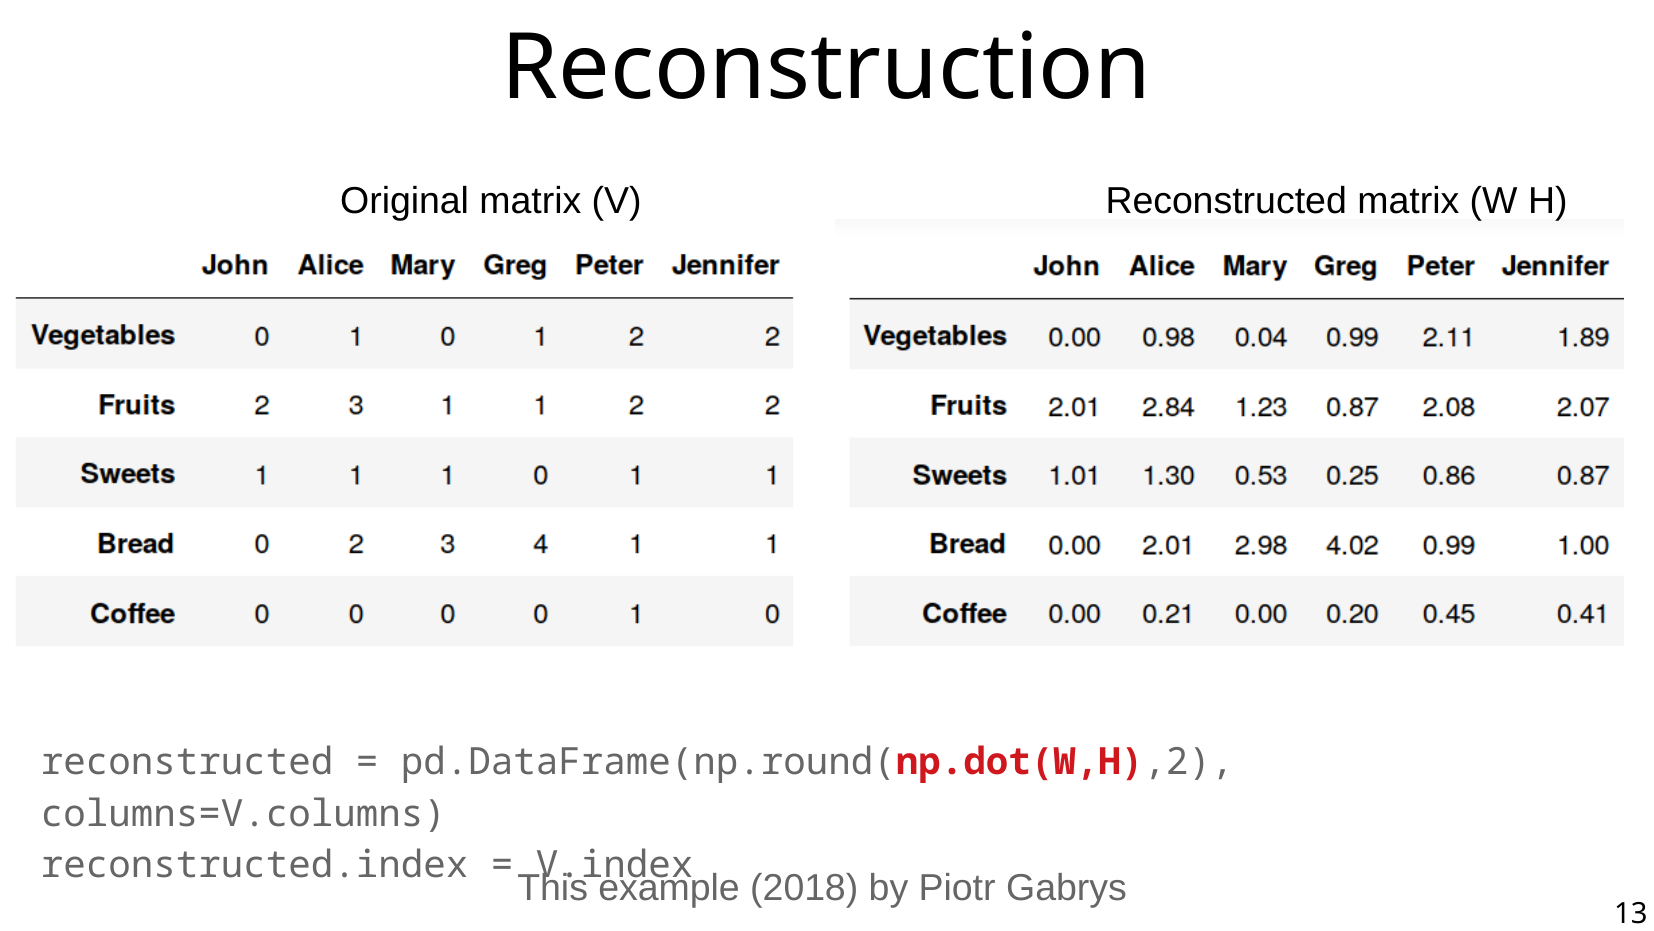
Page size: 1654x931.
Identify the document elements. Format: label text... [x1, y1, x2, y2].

text_box Reconstructed matrix (W H) [1036, 172, 1638, 230]
text_box This example (2018) by Piotr Gabrys [8, 859, 1647, 926]
picture [835, 219, 1624, 654]
text_box Original matrix (V) [187, 172, 795, 230]
title Reconstruction [82, 1, 1571, 125]
picture [8, 226, 804, 658]
text_box reconstructed = pd.DataFrame(np.round(np.dot(W,H),2), columns=V.columns) reconstructed.index = V.index [26, 727, 1602, 868]
